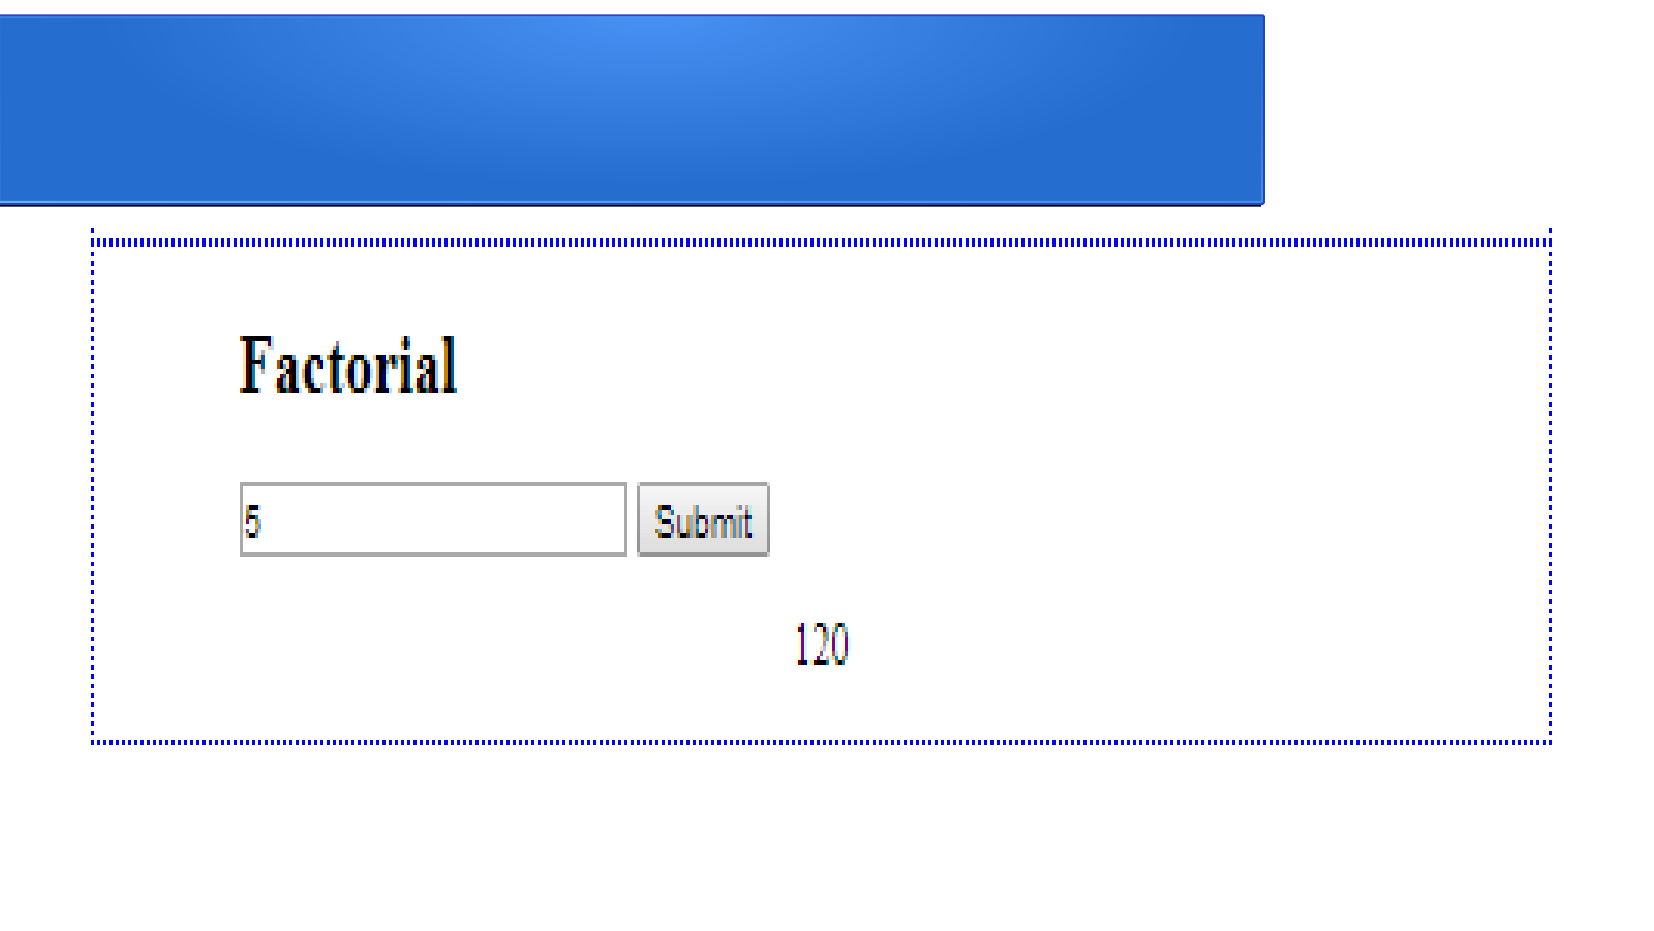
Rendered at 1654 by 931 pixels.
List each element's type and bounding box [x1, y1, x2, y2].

picture [82, 224, 1571, 764]
